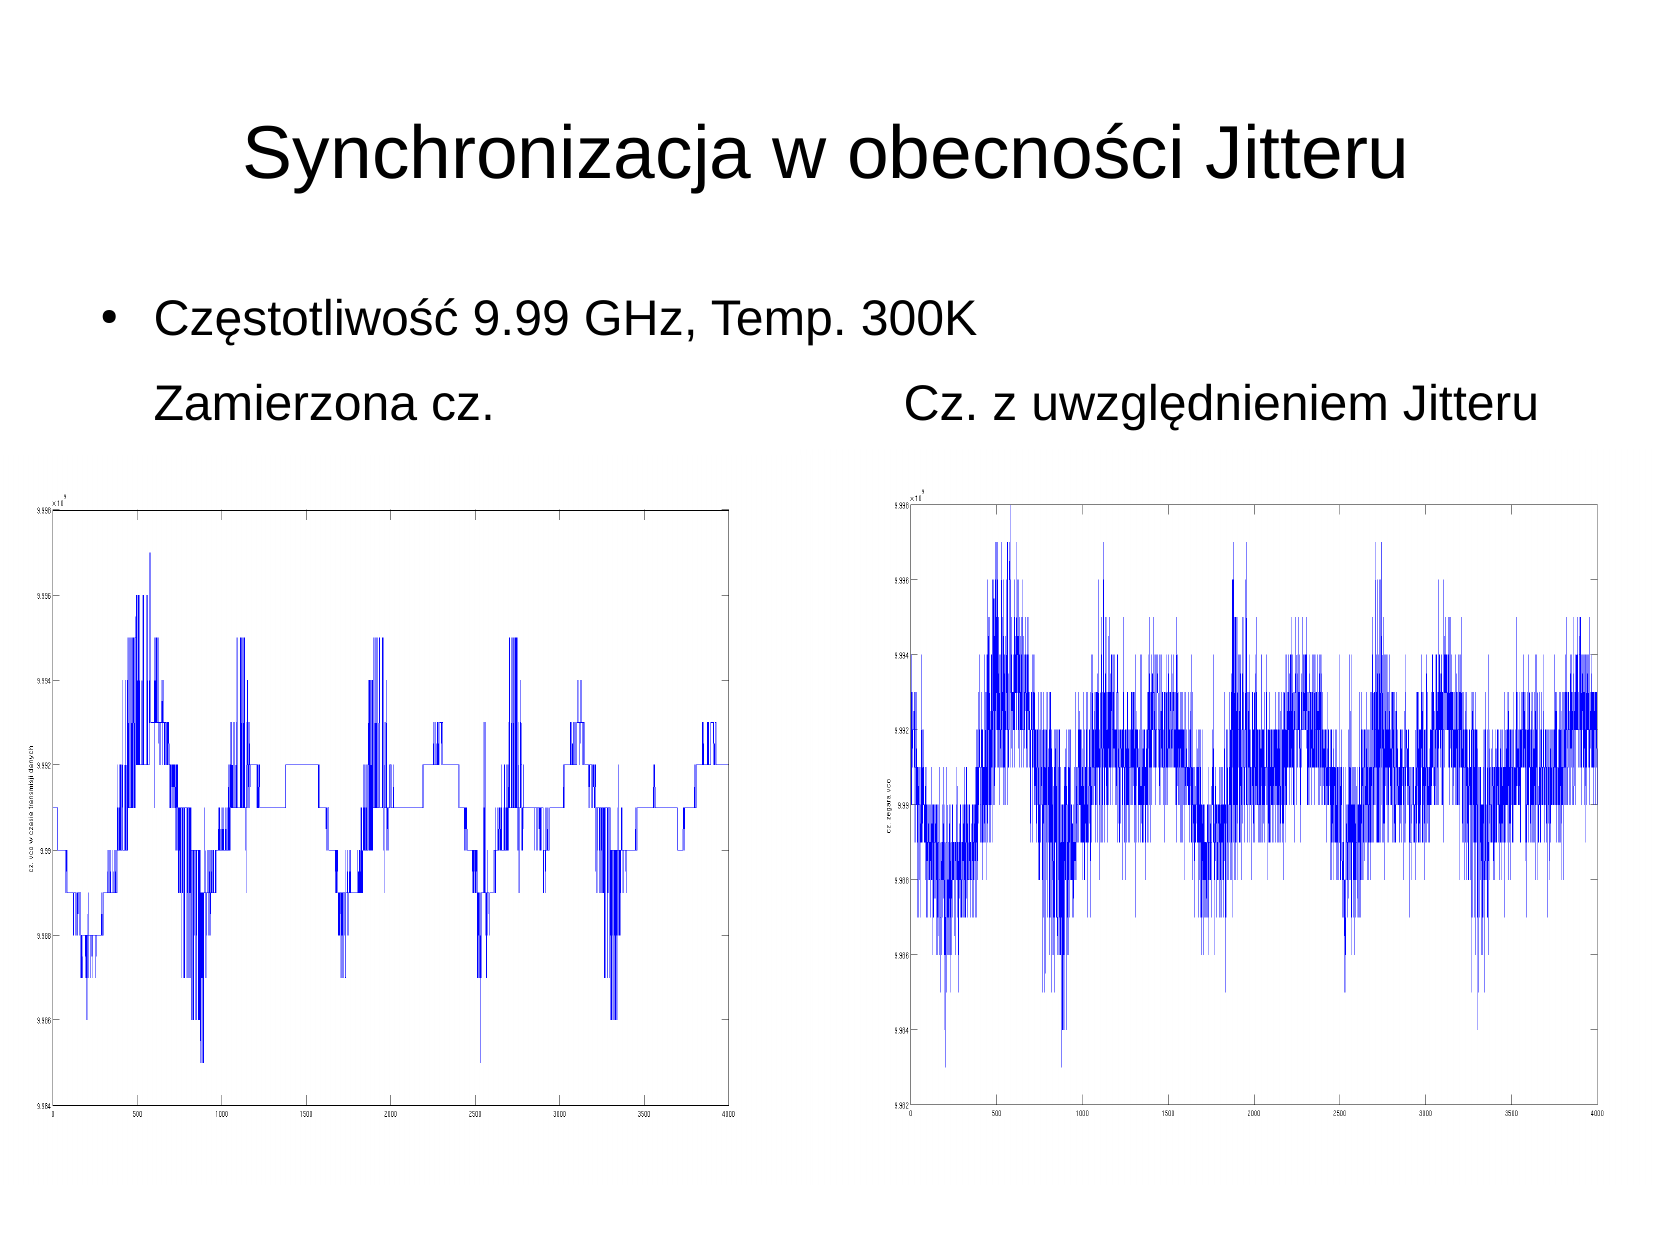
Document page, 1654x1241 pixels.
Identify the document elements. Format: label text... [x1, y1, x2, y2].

title Synchronizacja w obecności Jitteru [82, 49, 1571, 257]
picture [0, 449, 1654, 1186]
list Częstotliwość 9.99 GHz, Temp. 300K Zamierzona cz. Cz. z uwzględnieniem Jitteru [82, 290, 1571, 455]
